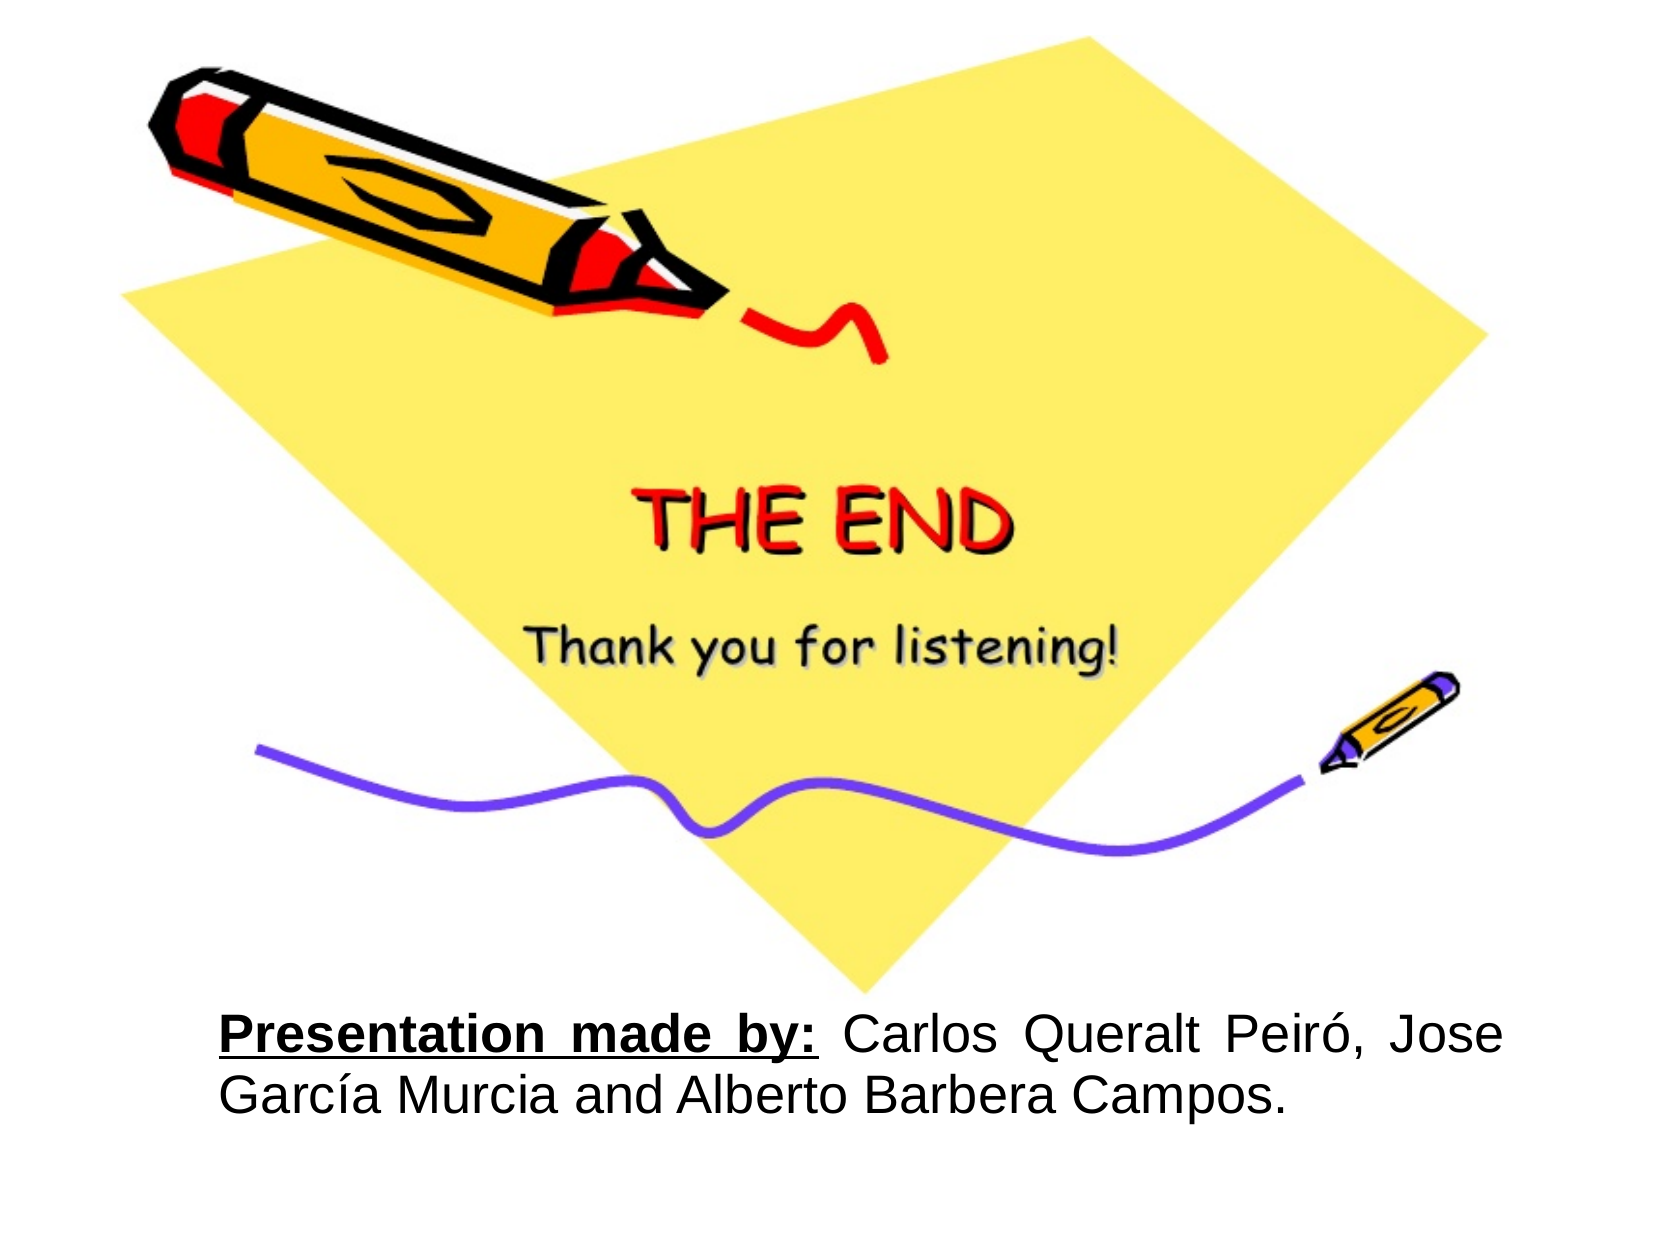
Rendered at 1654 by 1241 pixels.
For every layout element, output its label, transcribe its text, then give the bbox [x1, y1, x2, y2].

list Presentation made by: Carlos Queralt Peiró, Jose García Murcia and Alberto Barbera Campos. [147, 1004, 1506, 1182]
picture [118, 35, 1524, 1004]
